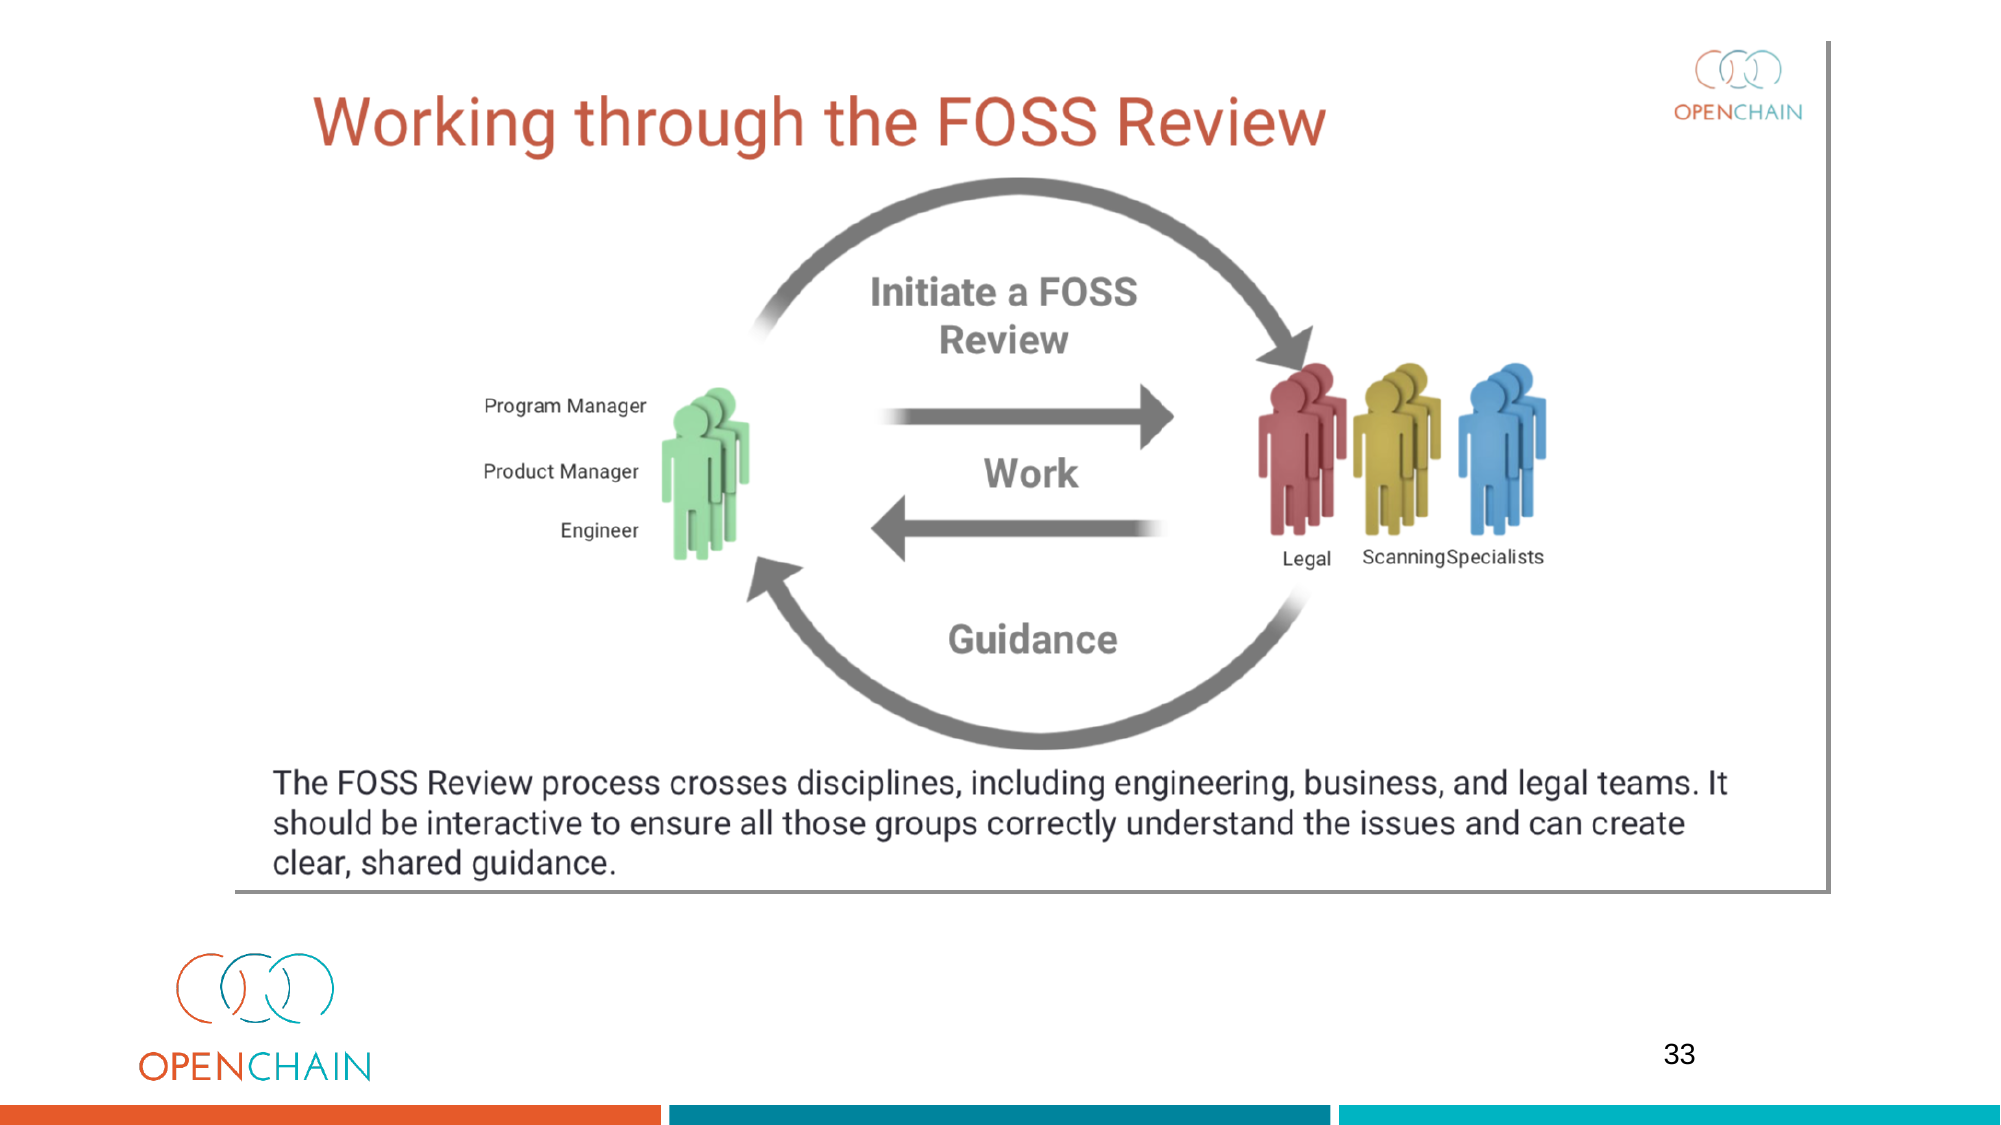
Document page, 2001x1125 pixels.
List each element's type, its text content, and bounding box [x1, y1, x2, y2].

picture [230, 37, 1826, 890]
slide_number <number> [1648, 1022, 1863, 1083]
picture [137, 951, 372, 1082]
